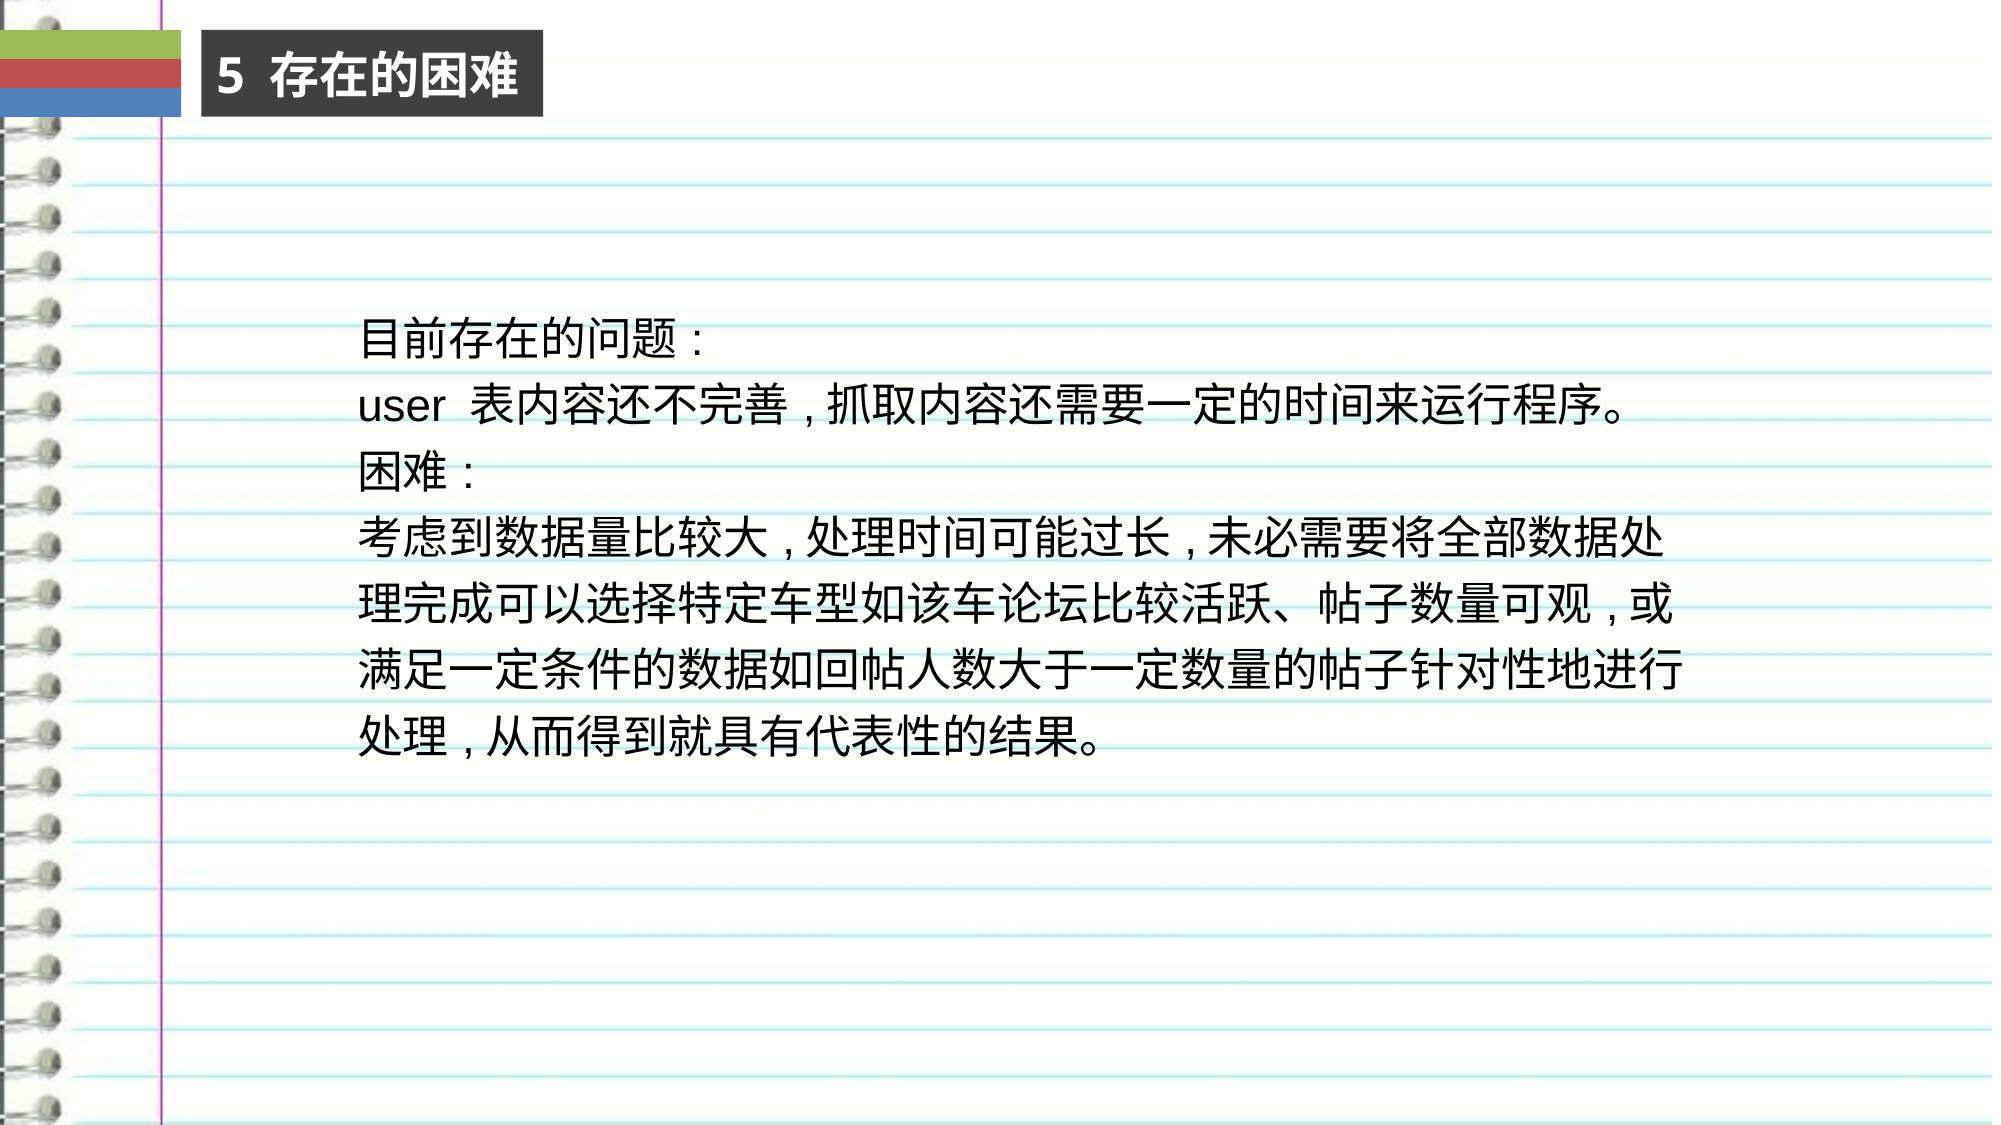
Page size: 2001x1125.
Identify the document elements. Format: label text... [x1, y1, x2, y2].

text_box 目前存在的问题: user 表内容还不完善,抓取内容还需要一定的时间来运行程序。 困难: 考虑到数据量比较大,处理时间可能过长,未必需要将全部数据处理完成可以选择特定车型如该车论坛比较活跃、帖子数量可观,或满足一定条件的数据如回帖人数大于一定数量的帖子针对性地进行处理,从而得到就具有代表性的结果。 [342, 295, 1701, 923]
text_box 5 存在的困难 [201, 29, 544, 117]
picture [0, 0, 1995, 1125]
